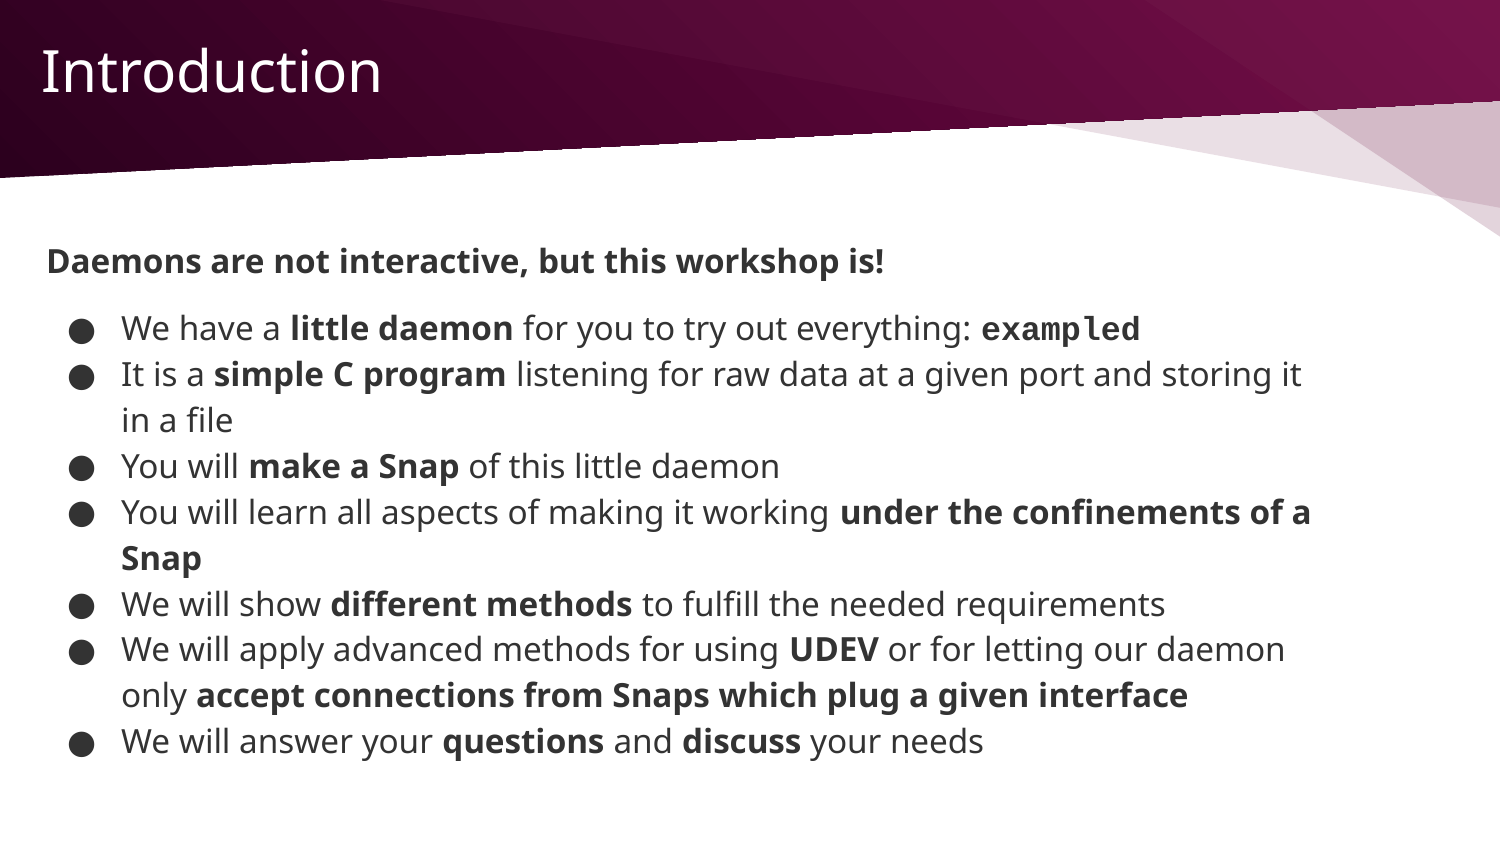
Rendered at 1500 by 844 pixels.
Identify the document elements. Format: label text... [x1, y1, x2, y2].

list Daemons are not interactive, but this workshop is! We have a little daemon for you to try out everything: exampled It is a simple C program listening for raw data at a given port and storing it in a file You will make a Snap of this little daemon You will learn all aspects of making it working under the confinements of a Snap We will show different methods to fulfill the needed requirements We will apply advanced methods for using UDEV or for letting our daemon only accept connections from Snaps which plug a given interface We will answer your questions and discuss your needs [35, 229, 1324, 789]
title Introduction [41, 5, 1336, 134]
